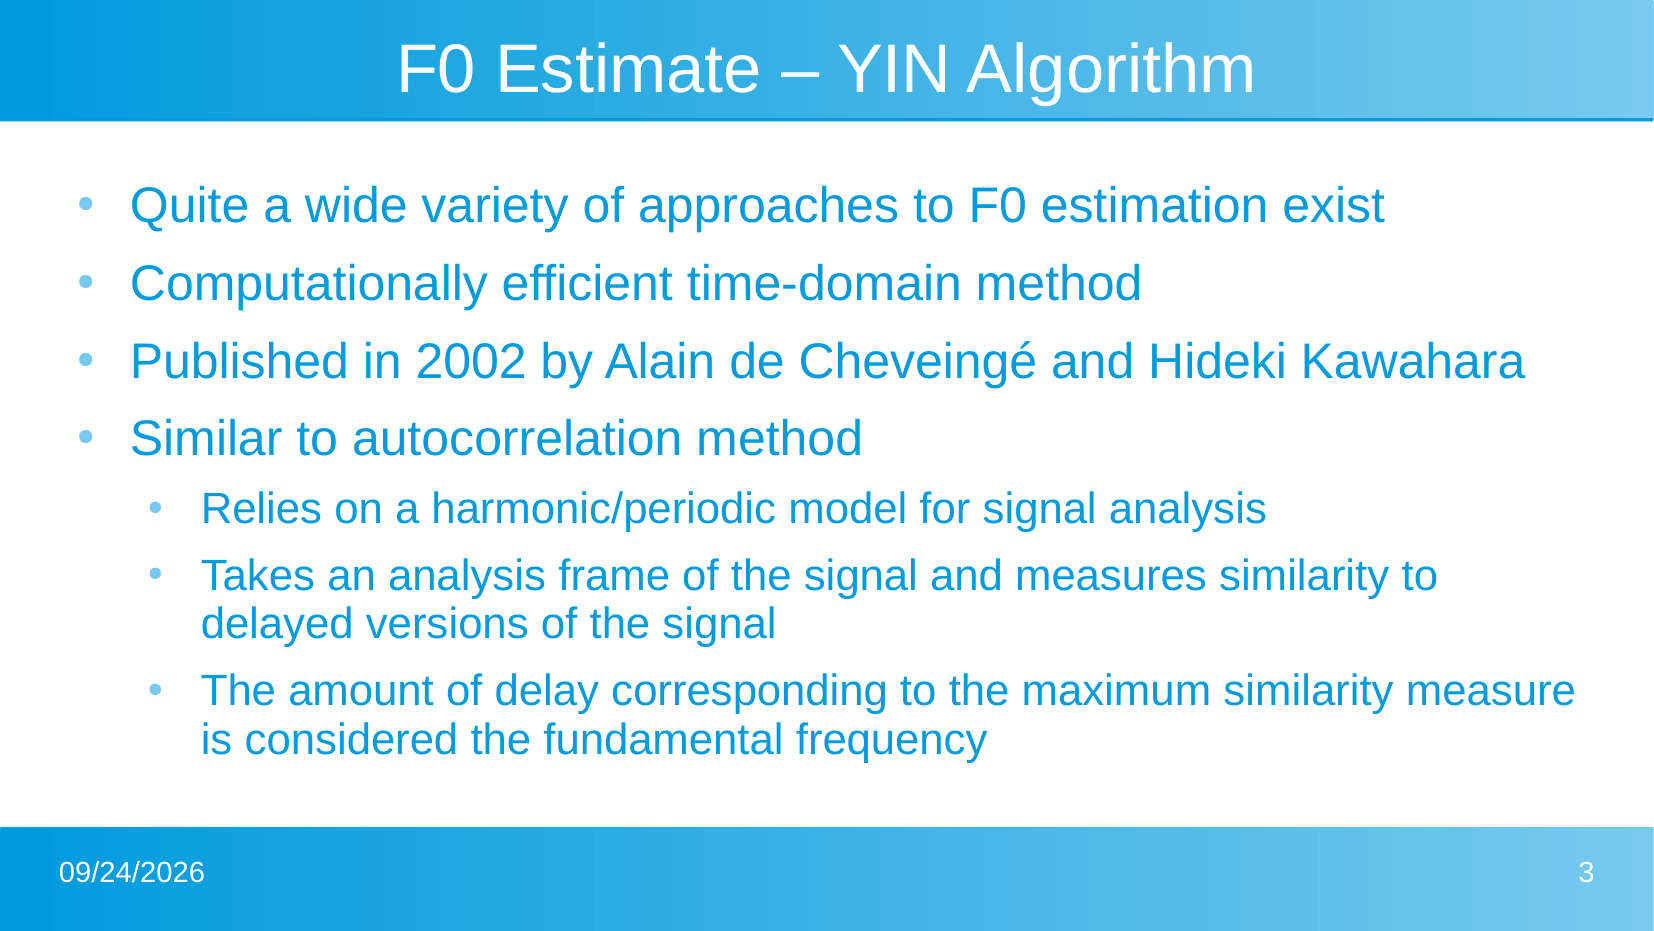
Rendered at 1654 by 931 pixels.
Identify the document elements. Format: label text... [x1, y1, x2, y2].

title F0 Estimate – YIN Algorithm [59, 29, 1595, 108]
list Quite a wide variety of approaches to F0 estimation exist Computationally efficient time-domain method Published in 2002 by Alain de Cheveingé and Hideki Kawahara Similar to autocorrelation method Relies on a harmonic/periodic model for signal analysis Takes an analysis frame of the signal and measures similarity to delayed versions of the signal The amount of delay corresponding to the maximum similarity measure is considered the fundamental frequency [59, 177, 1595, 768]
